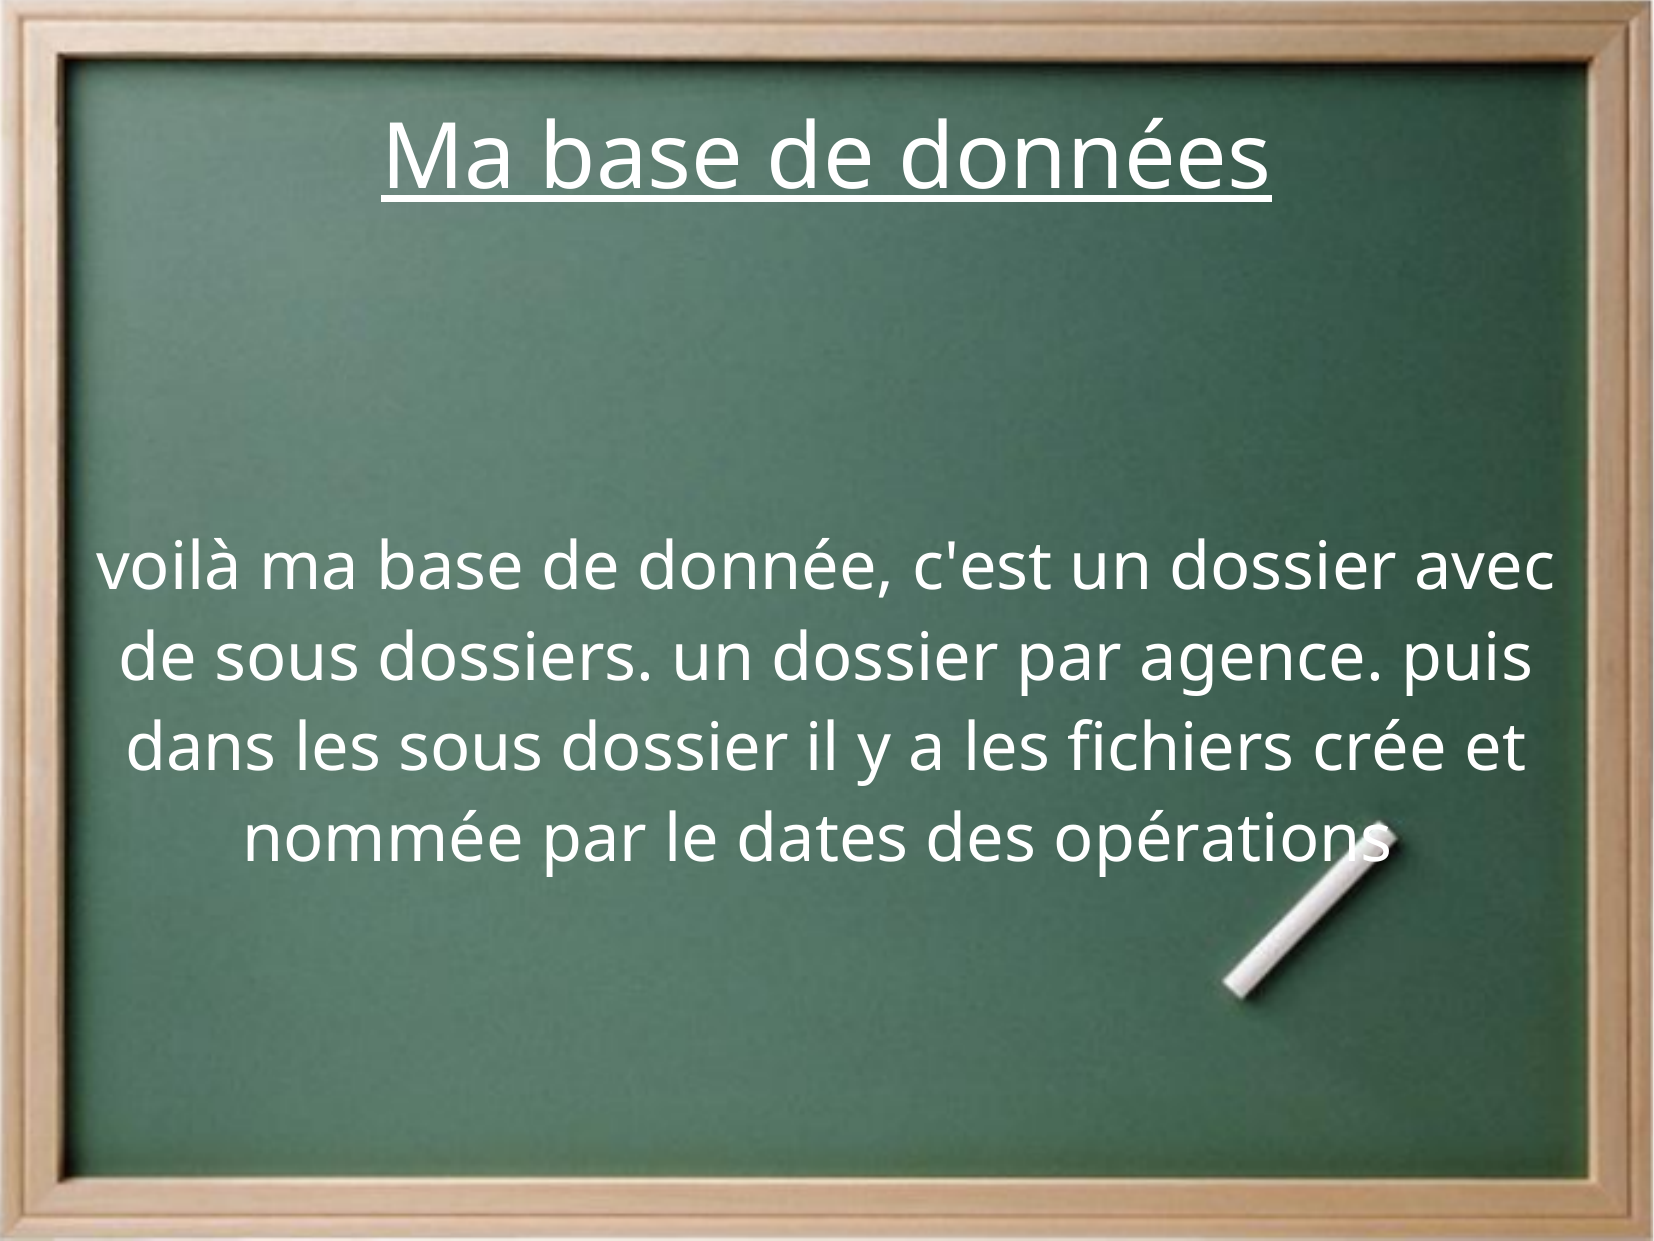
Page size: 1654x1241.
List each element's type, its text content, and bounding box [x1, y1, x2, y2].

picture [0, 0, 1654, 1241]
subtitle voilà ma base de donnée, c'est un dossier avec de sous dossiers. un dossier par agence. puis dans les sous dossier il y a les fichiers crée et nommée par le dates des opérations [82, 290, 1571, 1109]
title Ma base de données [82, 49, 1571, 257]
